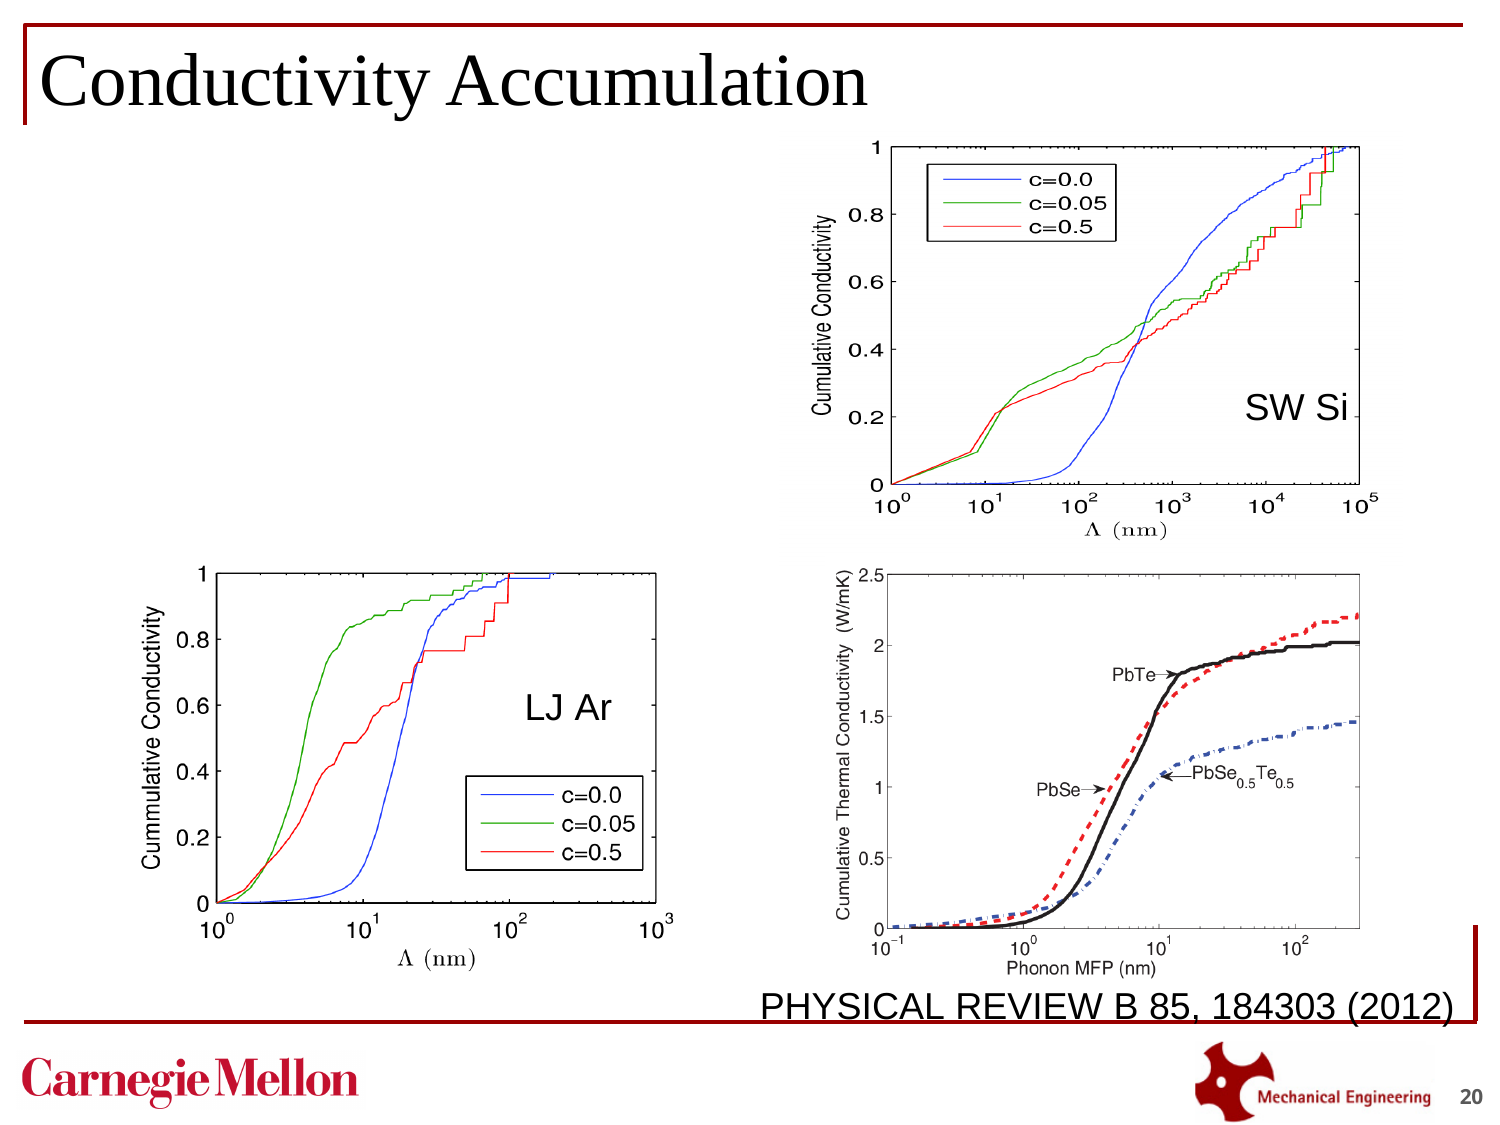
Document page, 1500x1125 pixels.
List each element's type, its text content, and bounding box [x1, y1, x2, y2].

picture [16, 1050, 366, 1110]
picture [779, 127, 1403, 975]
picture [1192, 1035, 1438, 1125]
title Conductivity Accumulation [24, 22, 1463, 128]
picture [111, 538, 715, 1009]
text_box SW Si [1229, 375, 1403, 436]
text_box LJ Ar [509, 675, 630, 736]
text_box PHYSICAL REVIEW B 85, 184303 (2012) [744, 975, 1471, 1035]
